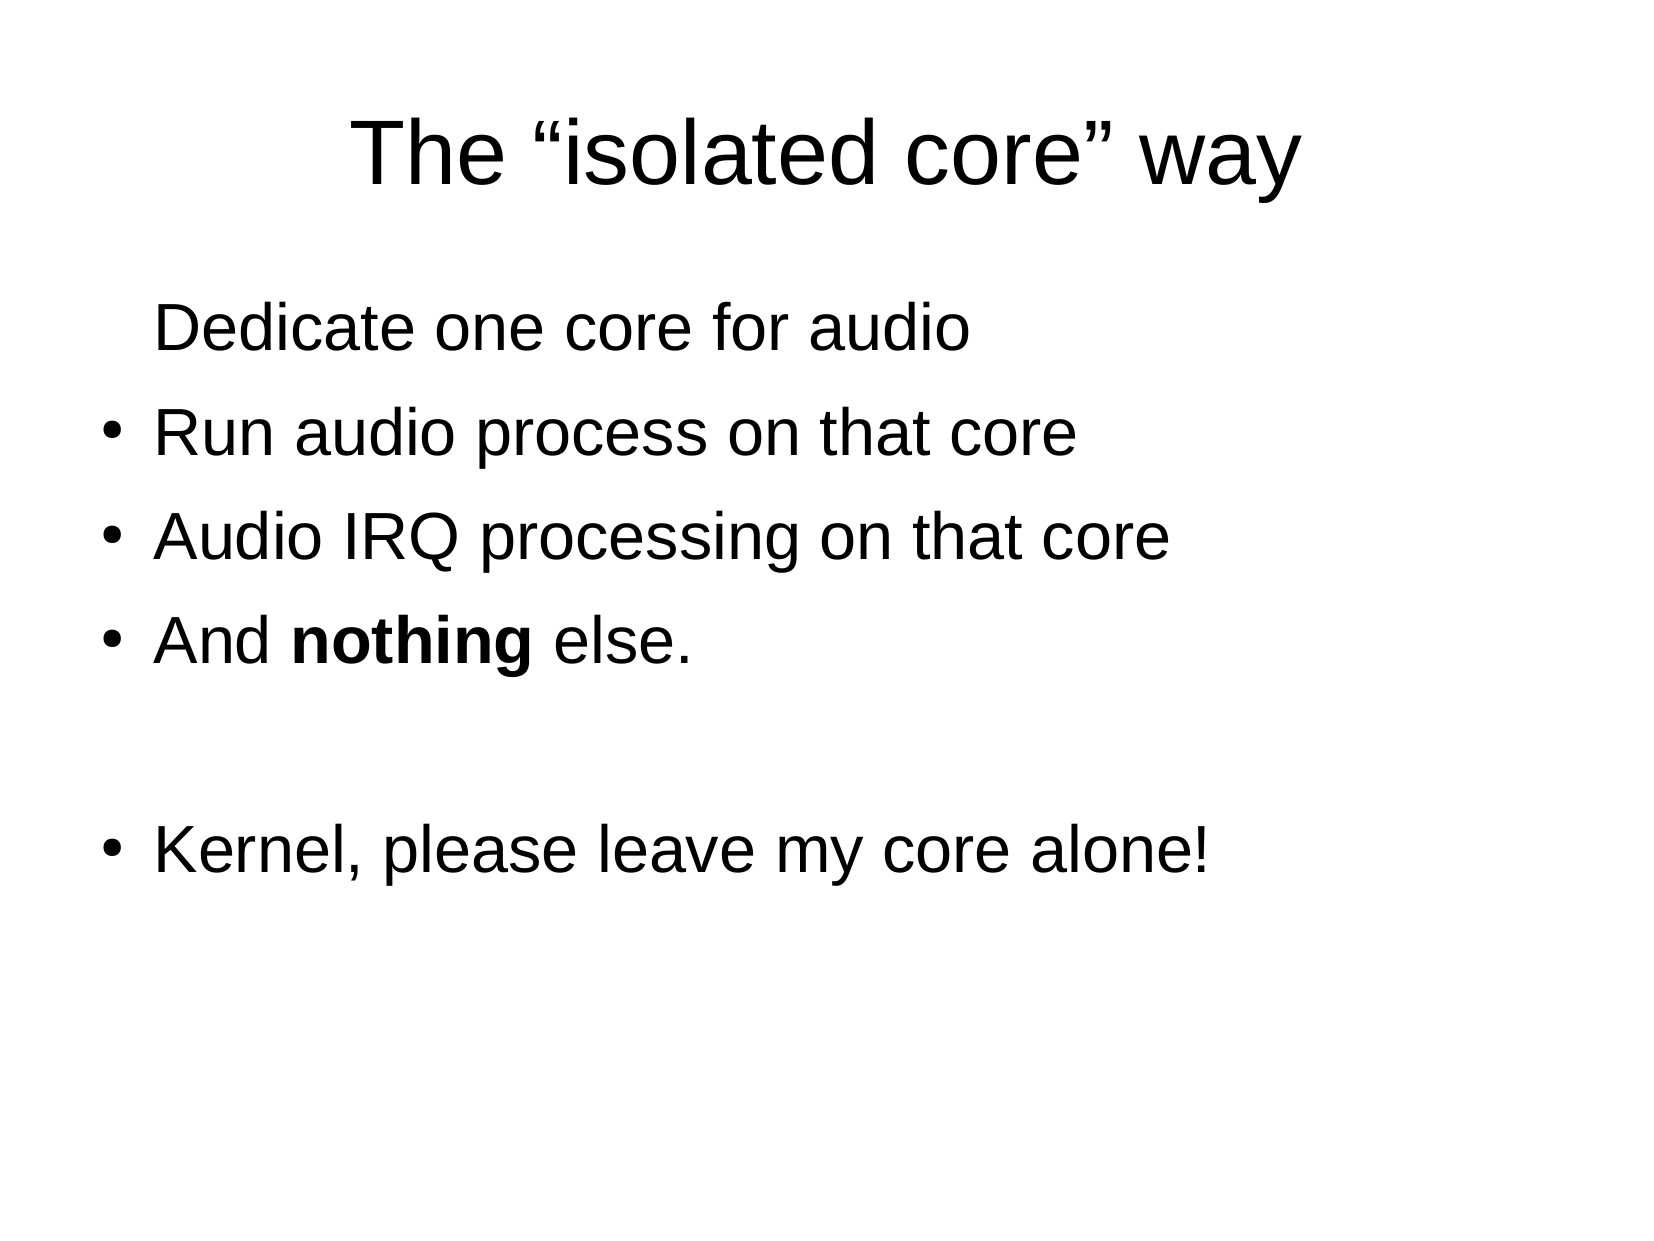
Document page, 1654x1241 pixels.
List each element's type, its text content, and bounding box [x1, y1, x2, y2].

title The “isolated core” way [82, 49, 1571, 257]
list Dedicate one core for audio Run audio process on that core Audio IRQ processing on that core And nothing else. Kernel, please leave my core alone! [82, 290, 1571, 1010]
